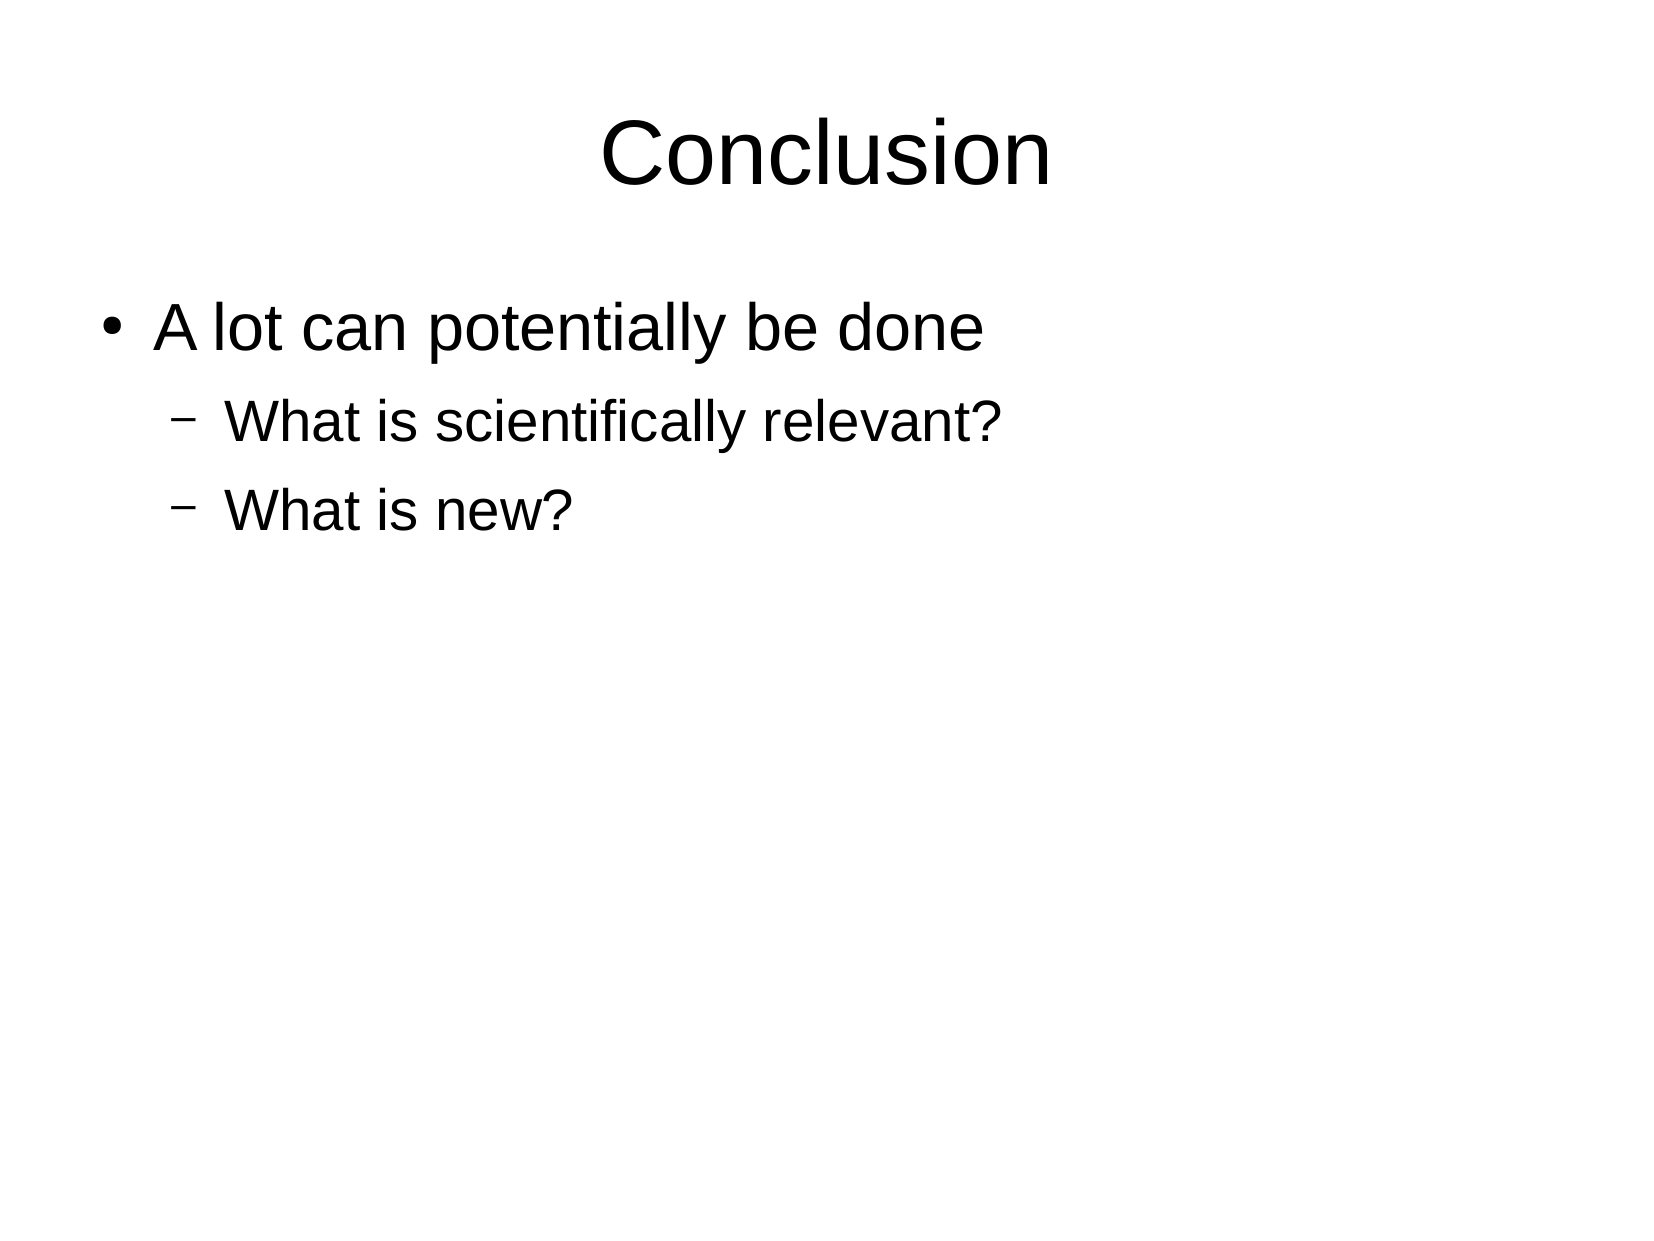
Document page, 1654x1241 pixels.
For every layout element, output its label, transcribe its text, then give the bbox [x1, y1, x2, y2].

title Conclusion [82, 49, 1571, 257]
list A lot can potentially be done What is scientifically relevant? What is new? [82, 290, 1571, 1010]
